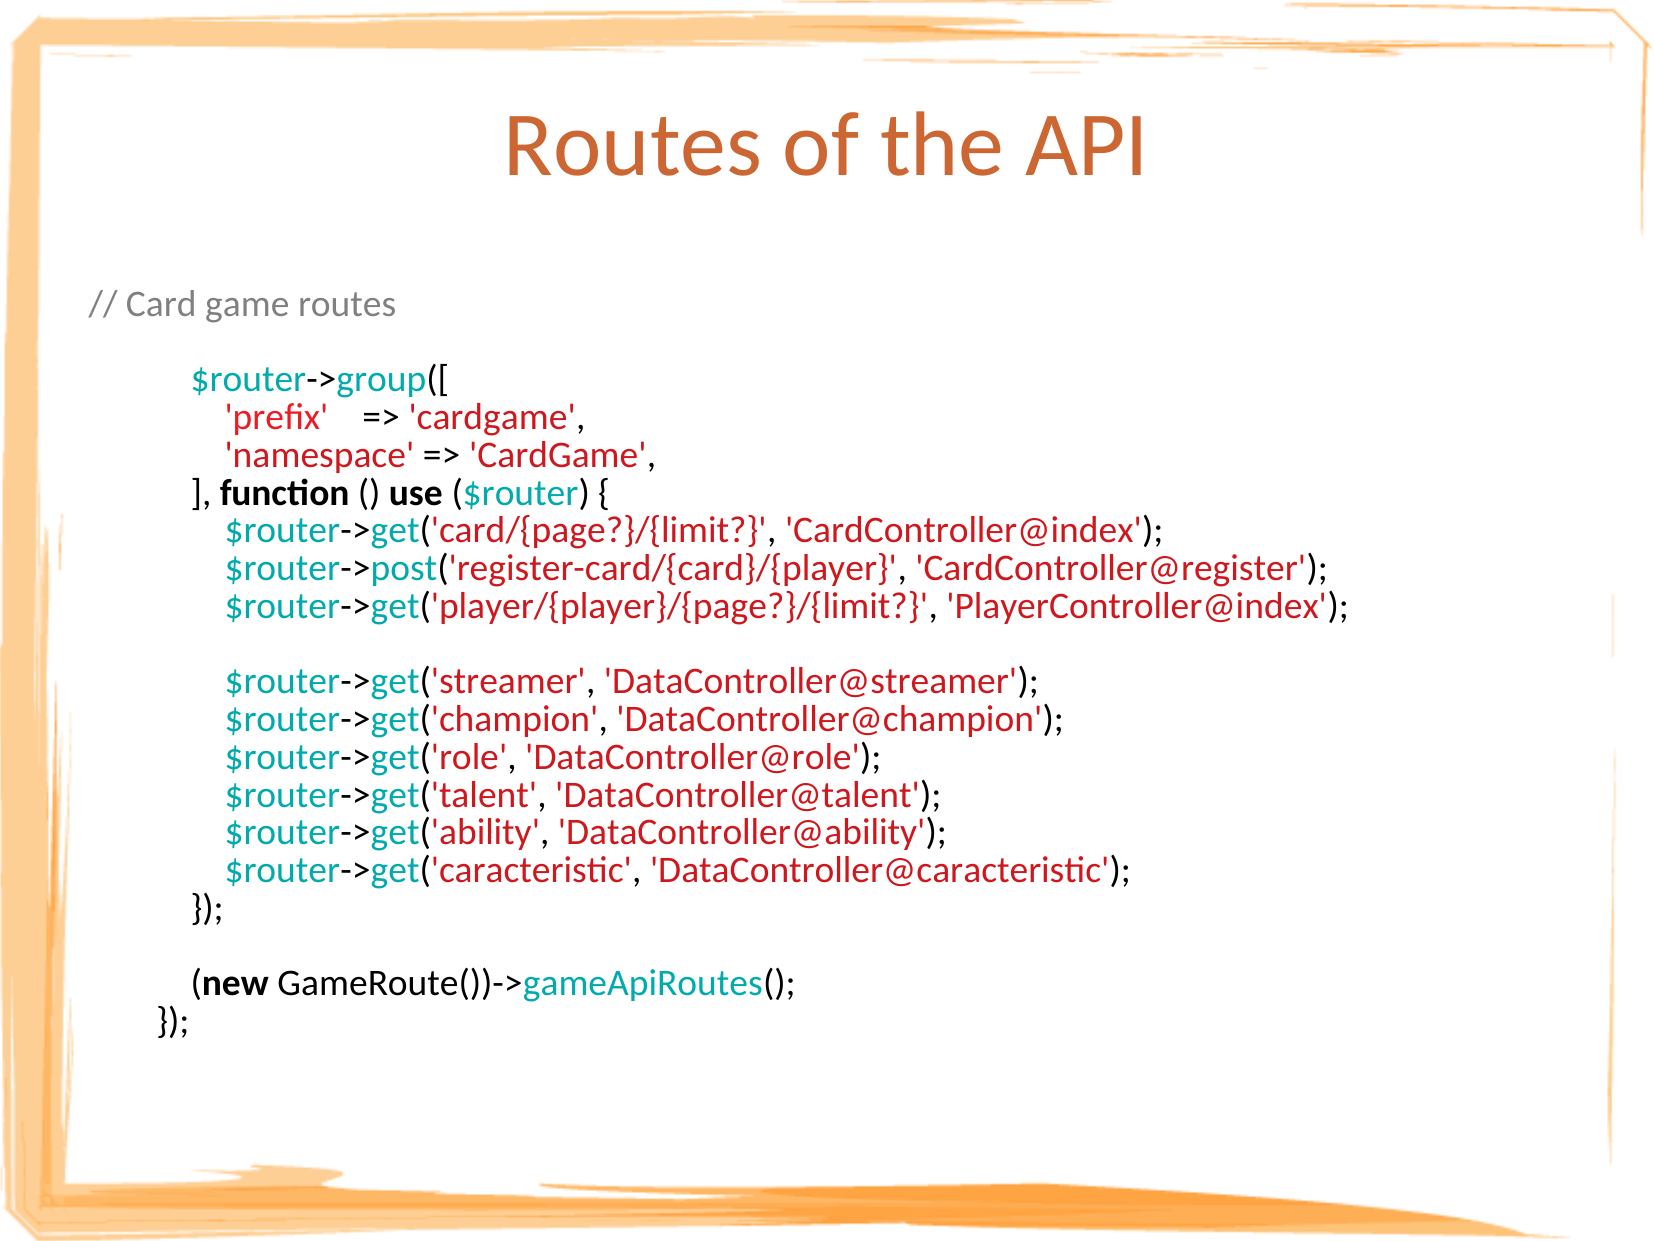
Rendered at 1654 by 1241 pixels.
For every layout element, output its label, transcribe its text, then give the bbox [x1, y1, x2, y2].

subtitle // Card game routes $router->group([ 'prefix' => 'cardgame', 'namespace' => 'CardGame', ], function () use ($router) { $router->get('card/{page?}/{limit?}', 'CardController@index'); $router->post('register-card/{card}/{player}', 'CardController@register'); $router->get('player/{player}/{page?}/{limit?}', 'PlayerController@index'); $router->get('streamer', 'DataController@streamer'); $router->get('champion', 'DataController@champion'); $router->get('role', 'DataController@role'); $router->get('talent', 'DataController@talent'); $router->get('ability', 'DataController@ability'); $router->get('caracteristic', 'DataController@caracteristic'); }); (new GameRoute())->gameApiRoutes(); }); [88, 288, 1542, 1081]
title Routes of the API [82, 49, 1571, 257]
picture [0, 0, 1654, 1241]
